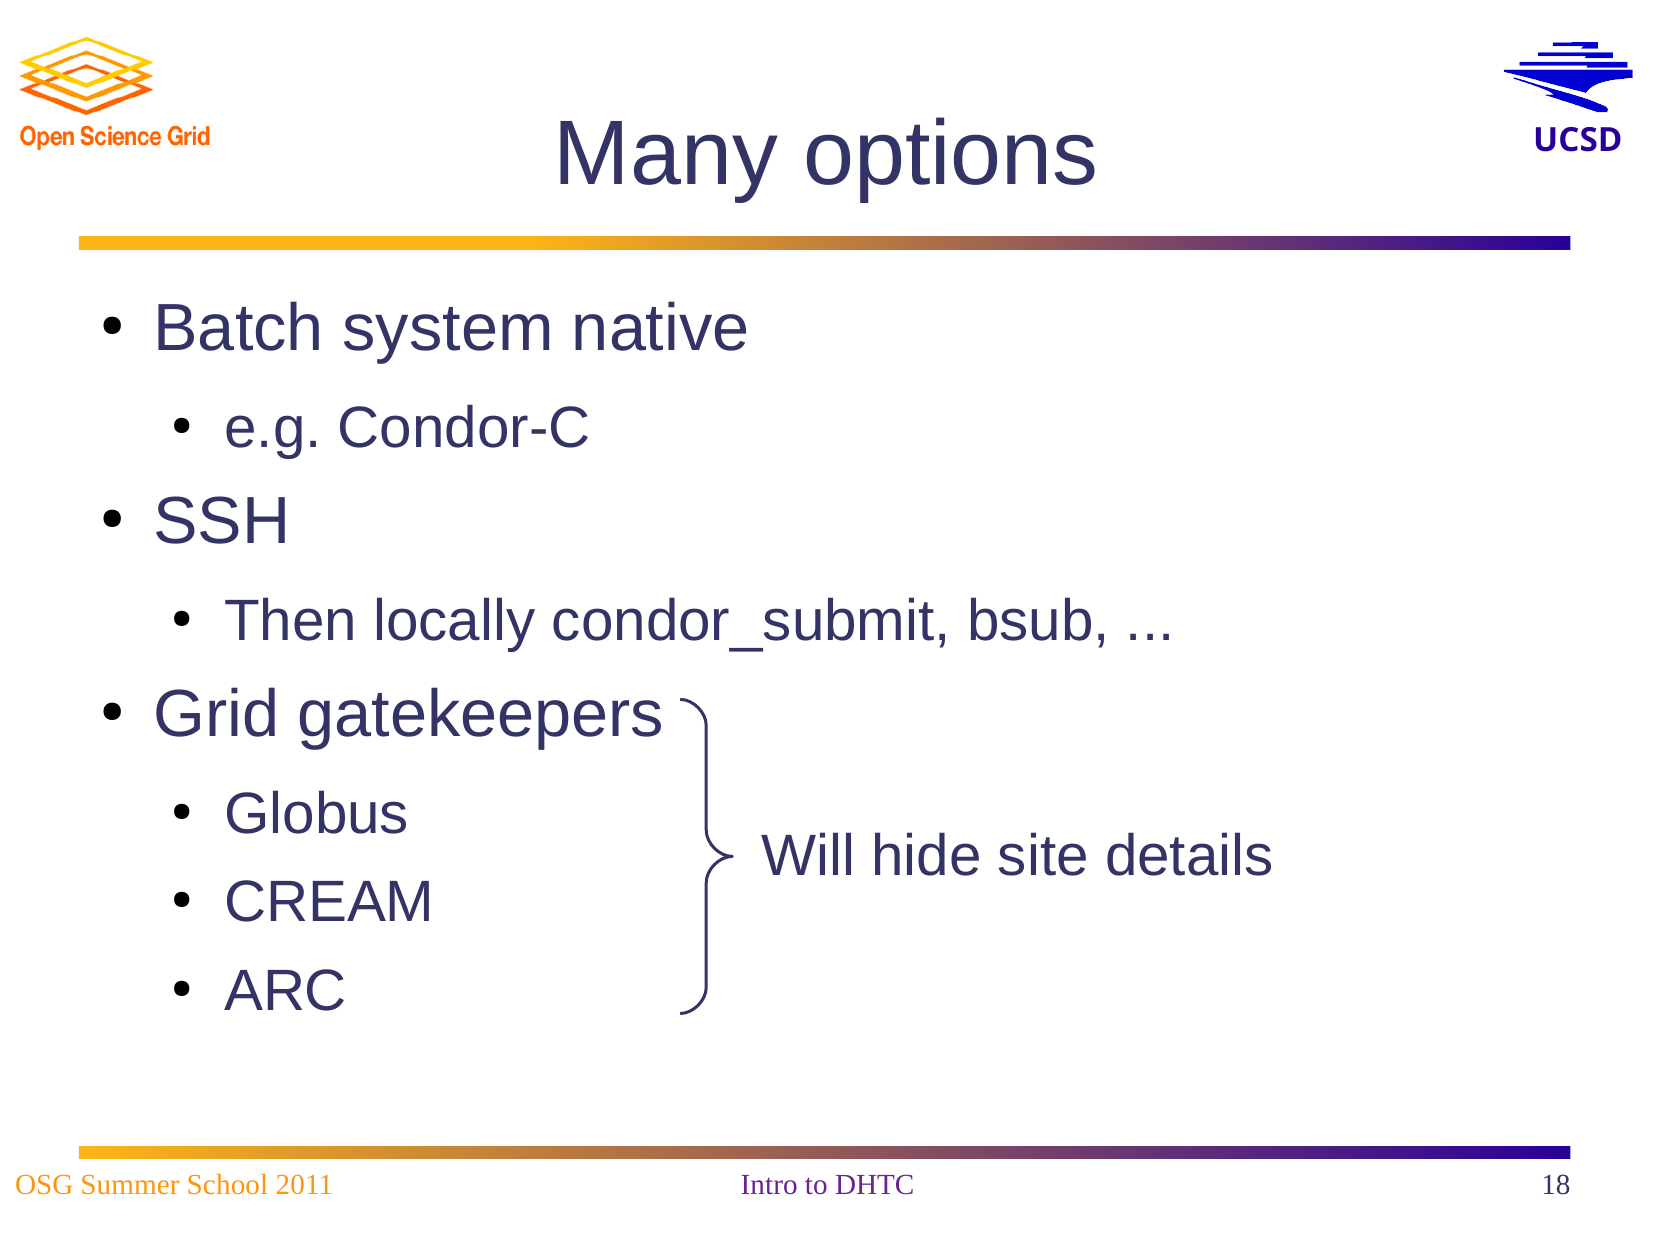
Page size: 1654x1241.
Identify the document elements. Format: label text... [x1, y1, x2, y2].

text_box Will hide site details [746, 815, 1290, 896]
picture [1495, 42, 1637, 118]
title Many options [82, 49, 1571, 257]
list Batch system native e.g. Condor-C SSH Then locally condor_submit, bsub, ... Grid gatekeepers Globus CREAM ARC [82, 290, 1571, 1109]
picture [0, 14, 229, 167]
